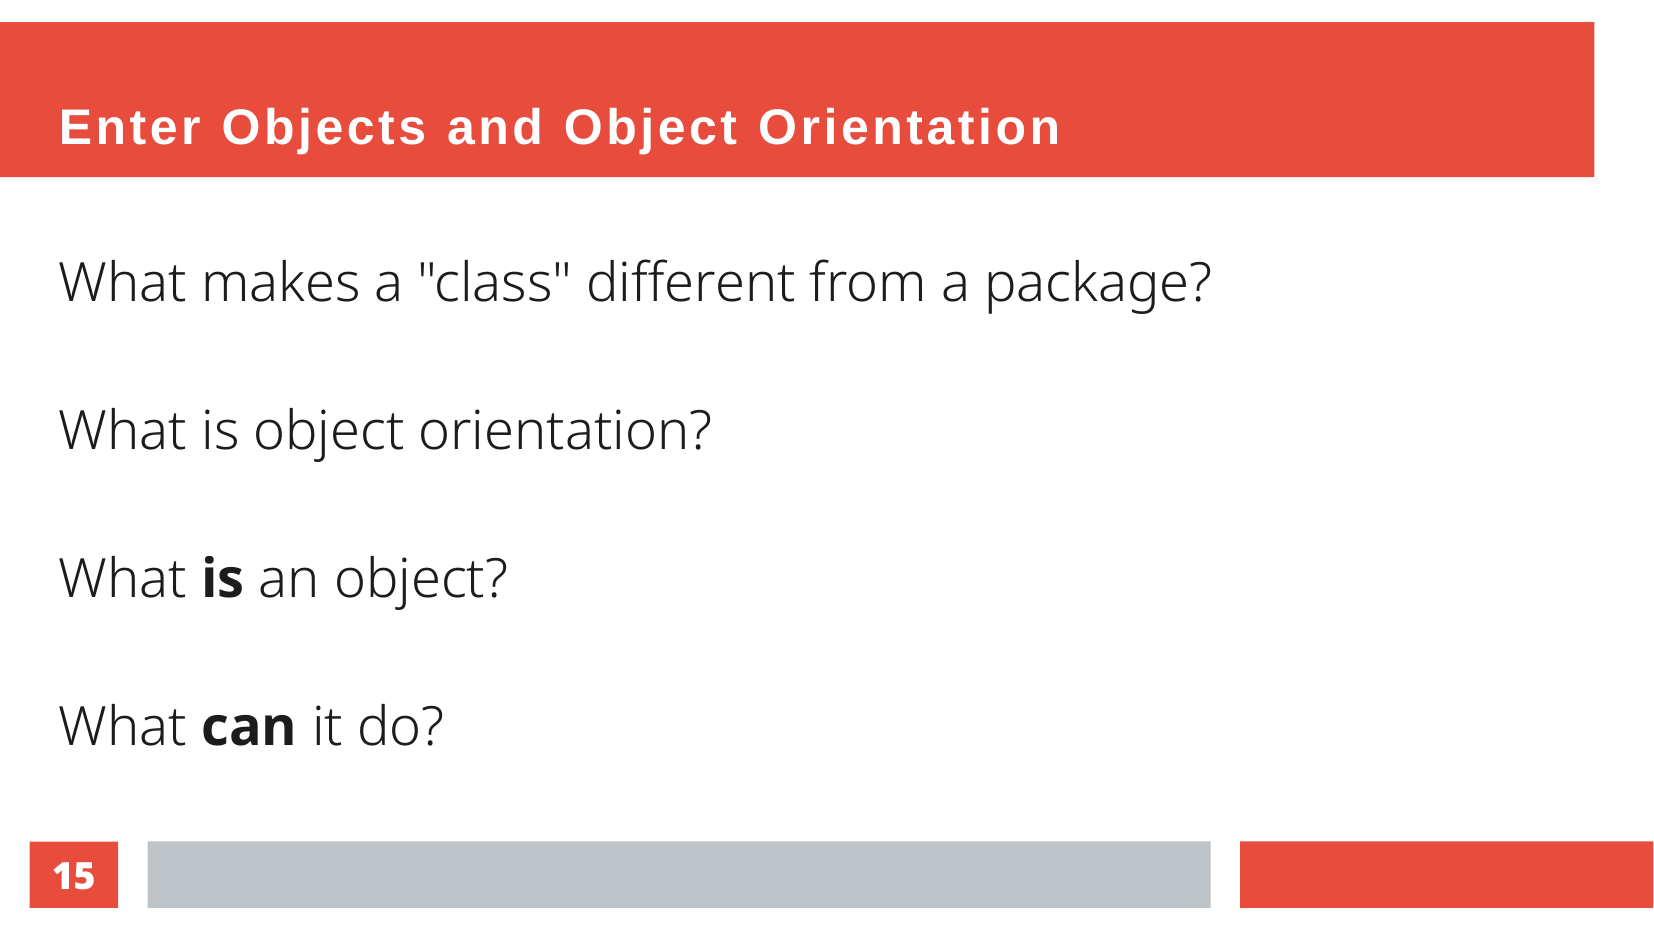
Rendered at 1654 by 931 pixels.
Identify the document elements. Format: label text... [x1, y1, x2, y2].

subtitle What makes a "class" different from a package? What is object orientation? What is an object? What can it do? [59, 243, 1565, 820]
title Enter Objects and Object Orientation [59, 44, 1595, 156]
